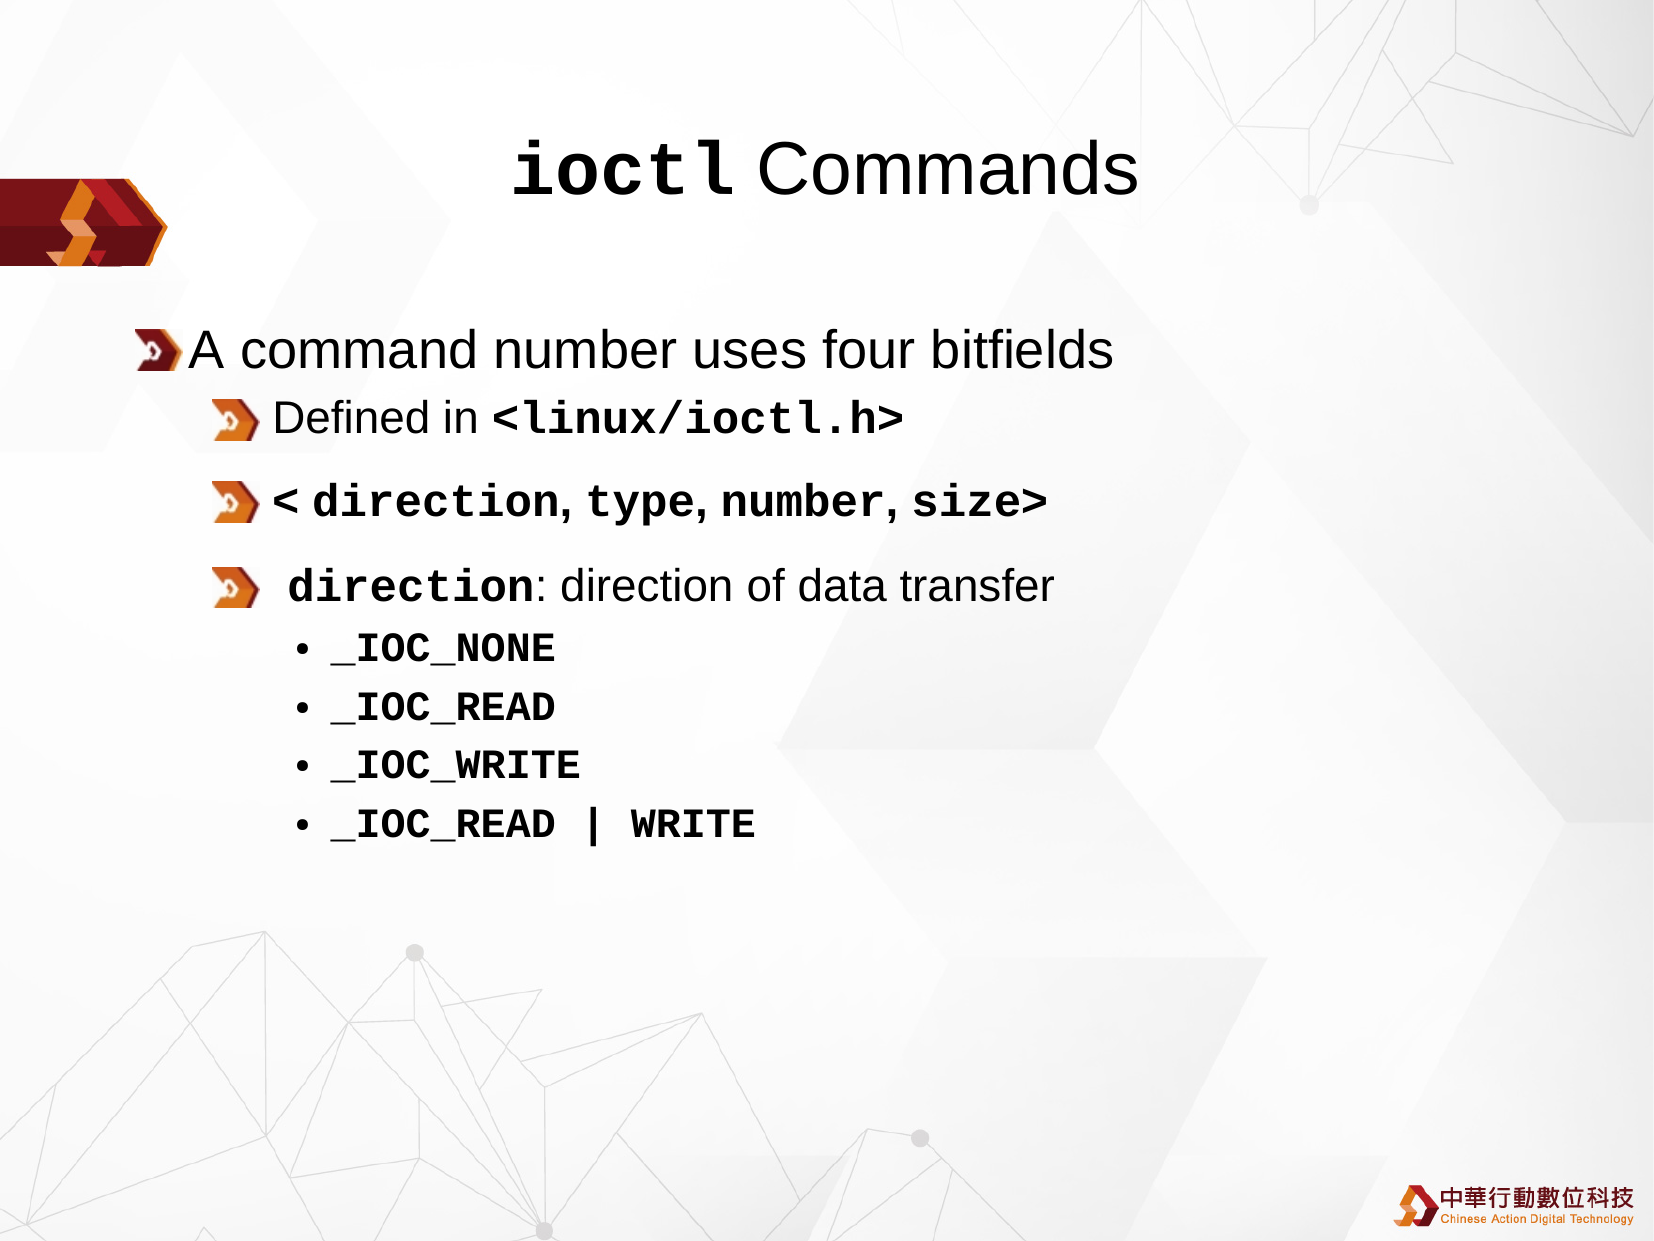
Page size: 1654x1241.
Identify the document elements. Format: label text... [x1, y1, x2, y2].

list A command number uses four bitfields Defined in <linux/ioctl.h> < direction, type, number, size> direction: direction of data transfer _IOC_NONE _IOC_READ _IOC_WRITE _IOC_READ | WRITE [118, 319, 1571, 1040]
picture [0, 0, 1654, 1241]
title ioctl Commands [118, 112, 1506, 281]
